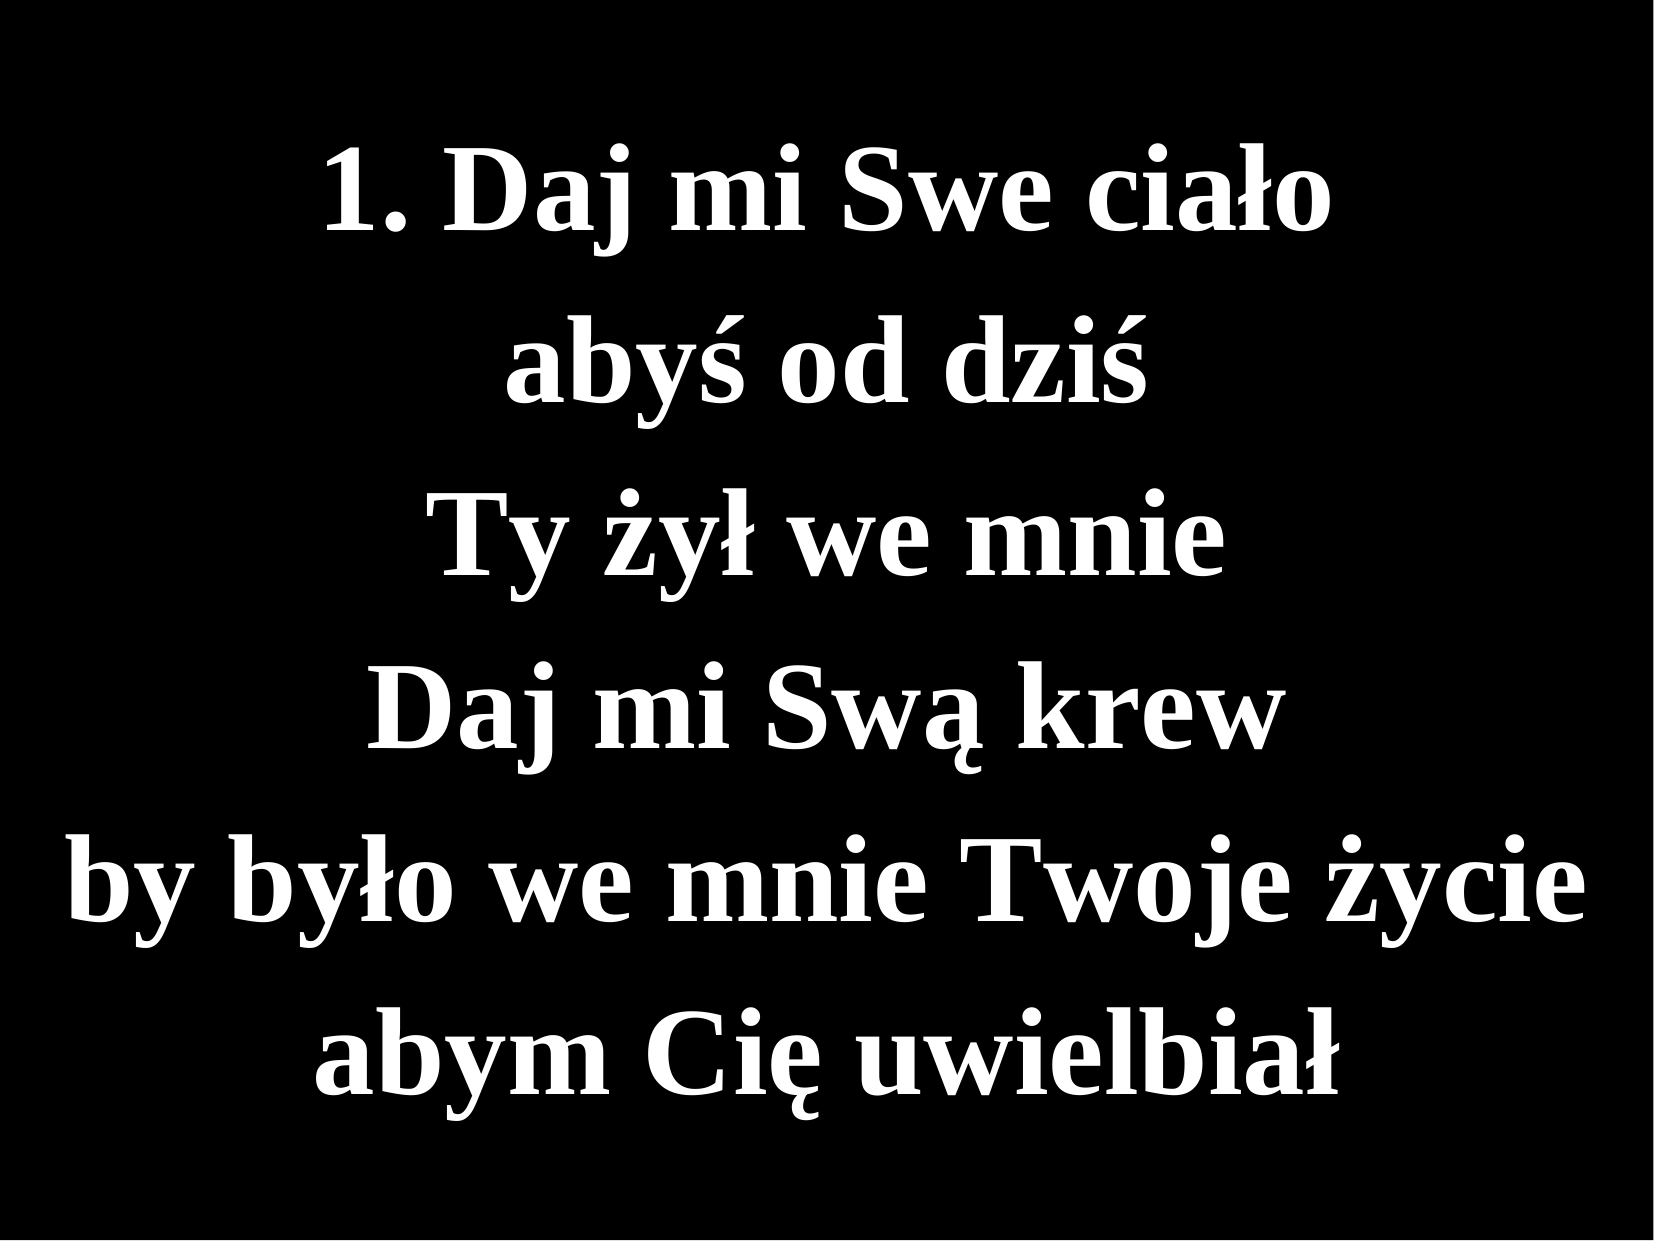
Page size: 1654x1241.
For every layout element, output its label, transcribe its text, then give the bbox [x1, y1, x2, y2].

title 1. Daj mi Swe ciało ppp abyś od dziś ppp Ty żył we mnie ppp Daj mi Swą krew ppp by było we mnie Twoje życie ppp abym Cię uwielbiał [0, 0, 1654, 1241]
